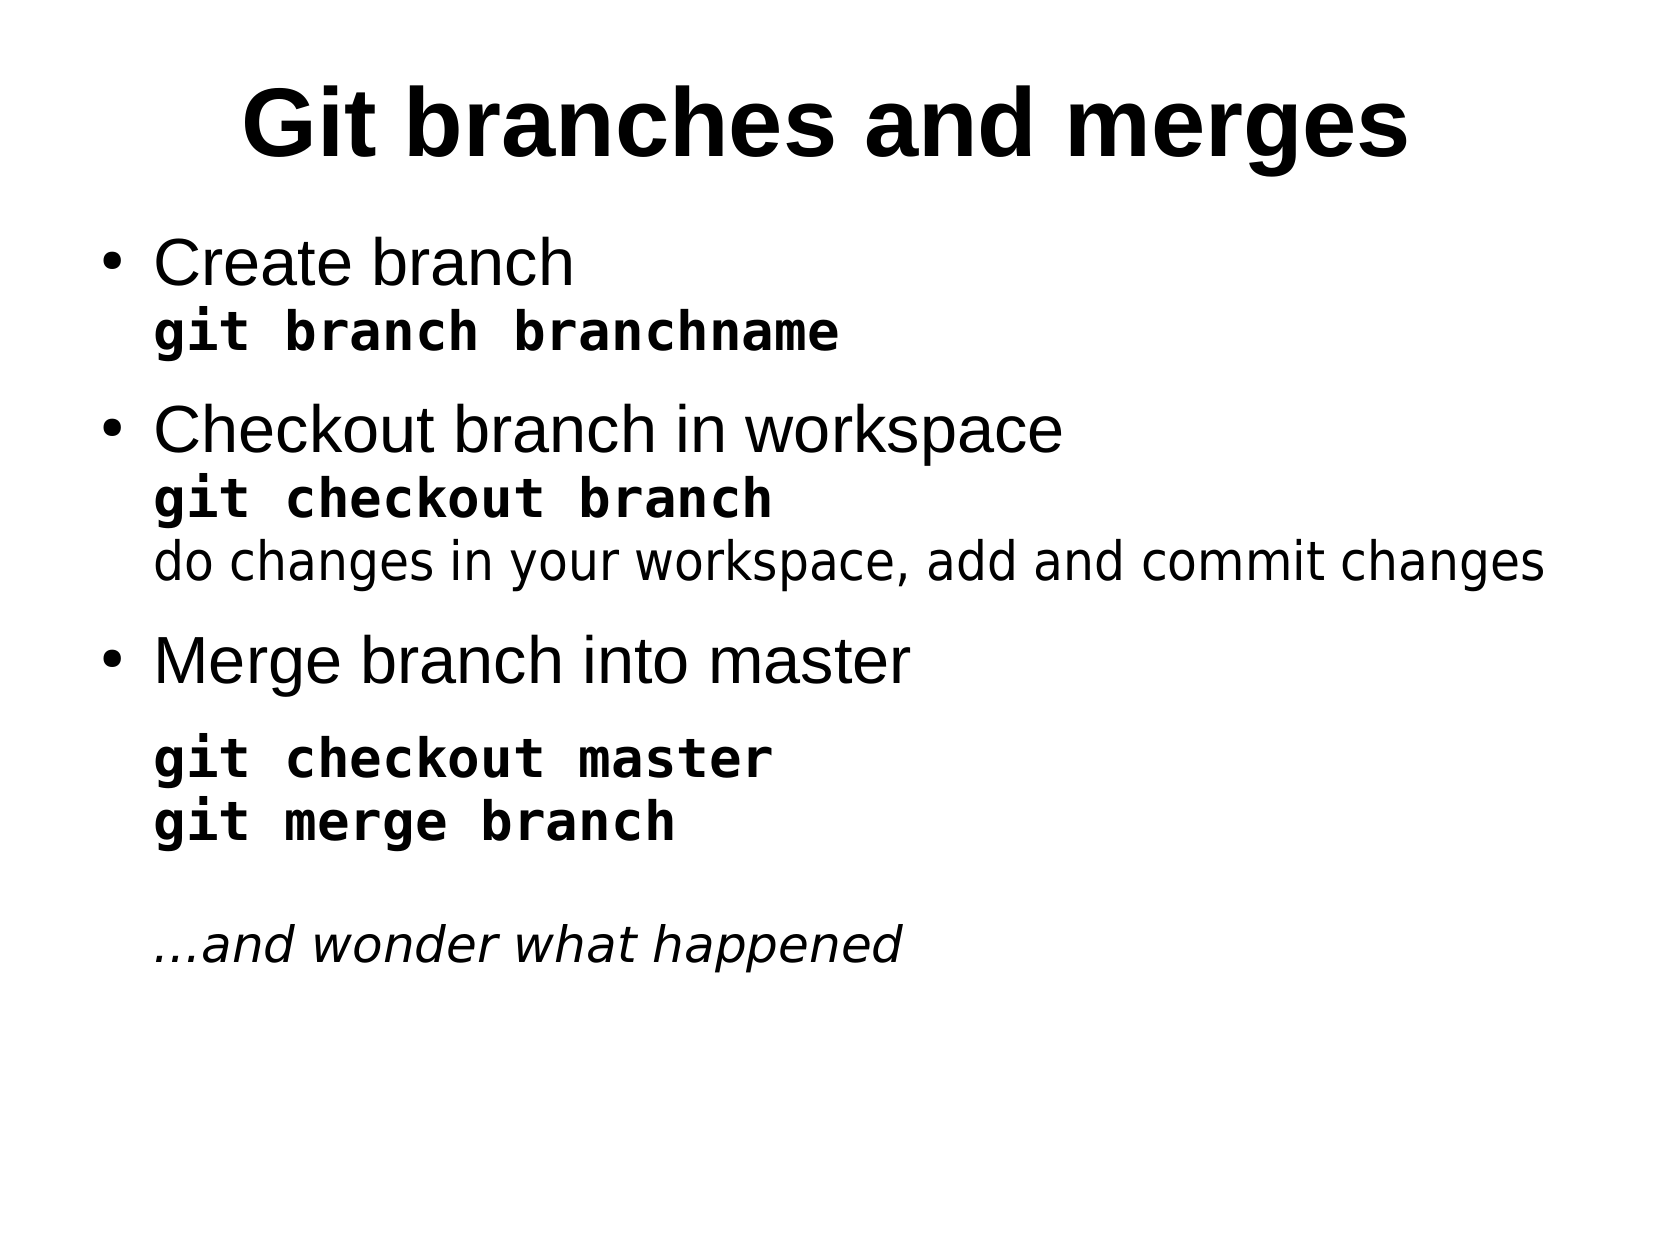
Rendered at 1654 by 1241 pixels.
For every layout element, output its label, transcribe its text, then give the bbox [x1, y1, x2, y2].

title Git branches and merges [82, 67, 1571, 177]
list Create branch git branch branchname Checkout branch in workspace git checkout branch do changes in your workspace, add and commit changes Merge branch into master git checkout master git merge branch ...and wonder what happened [82, 225, 1607, 1186]
